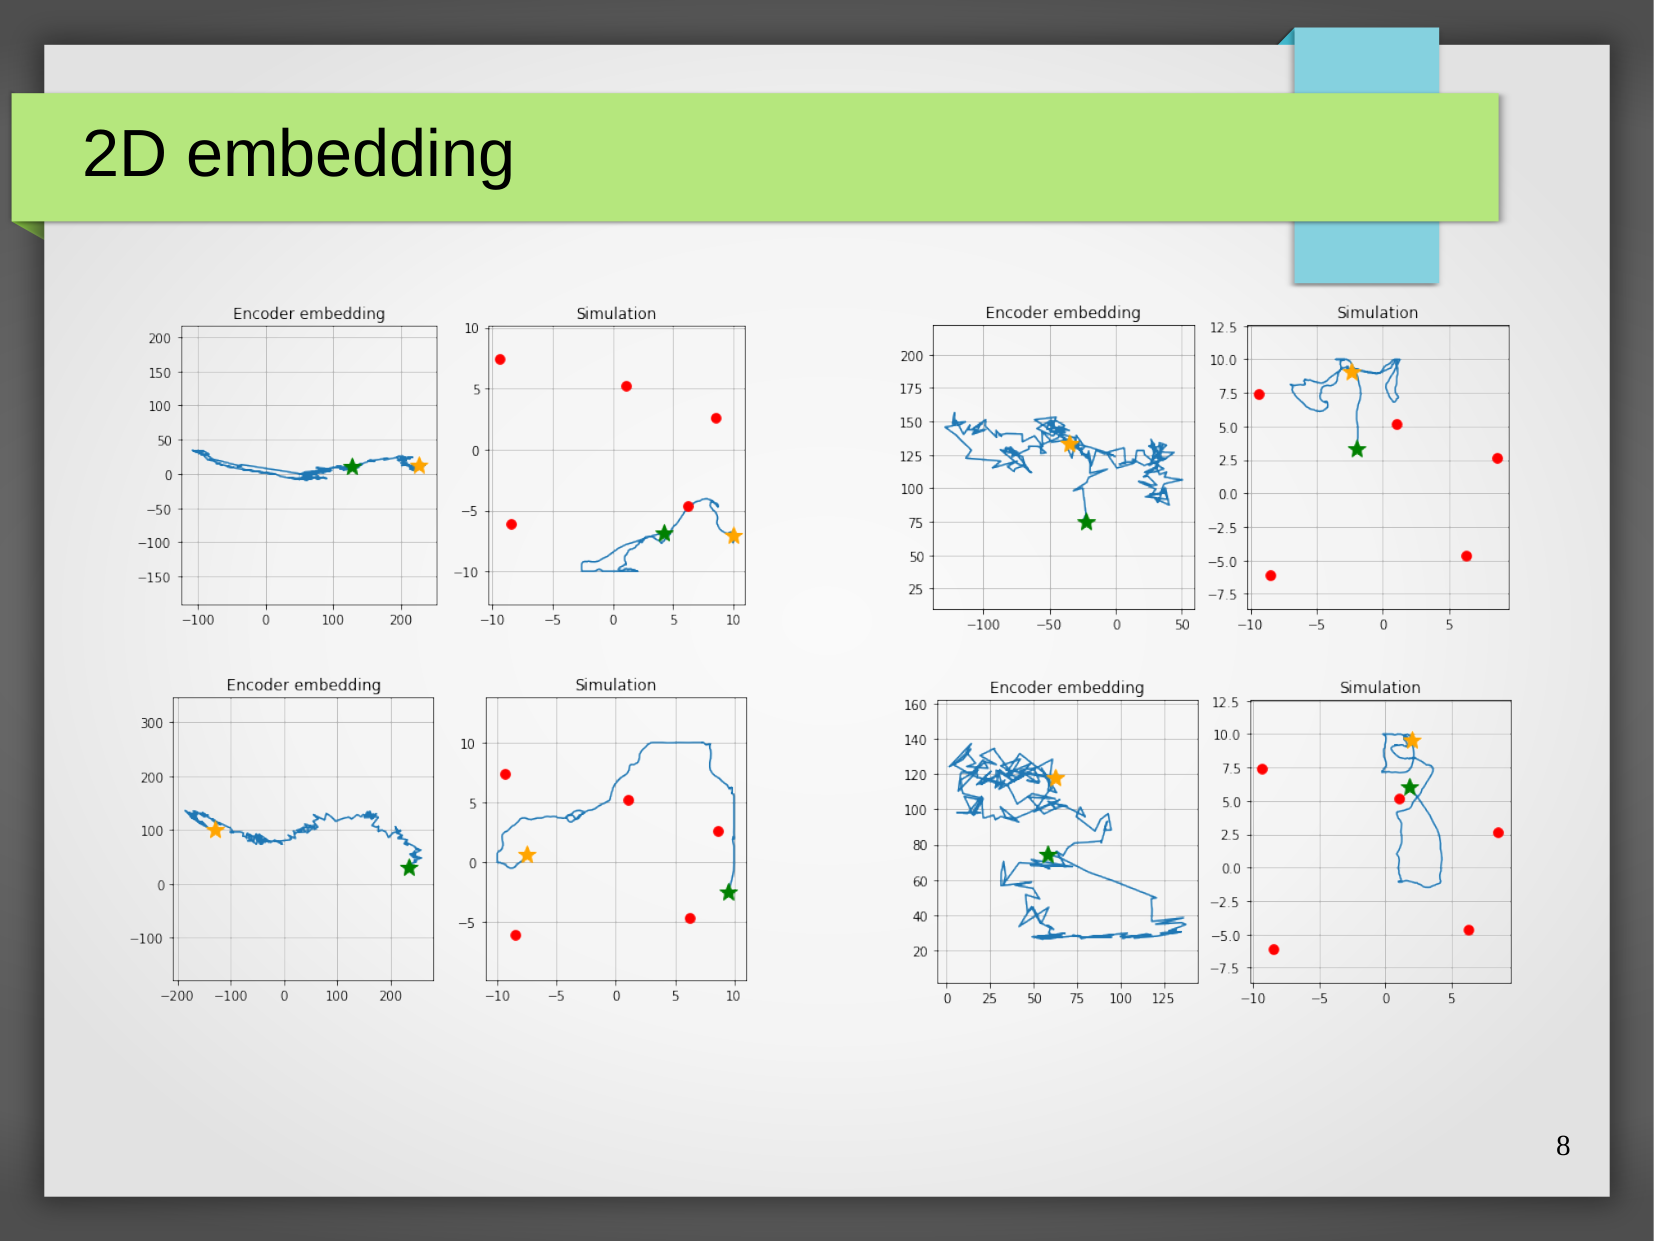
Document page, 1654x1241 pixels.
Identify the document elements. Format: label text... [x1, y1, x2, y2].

title 2D embedding [82, 94, 1264, 213]
picture [0, 0, 1654, 1241]
